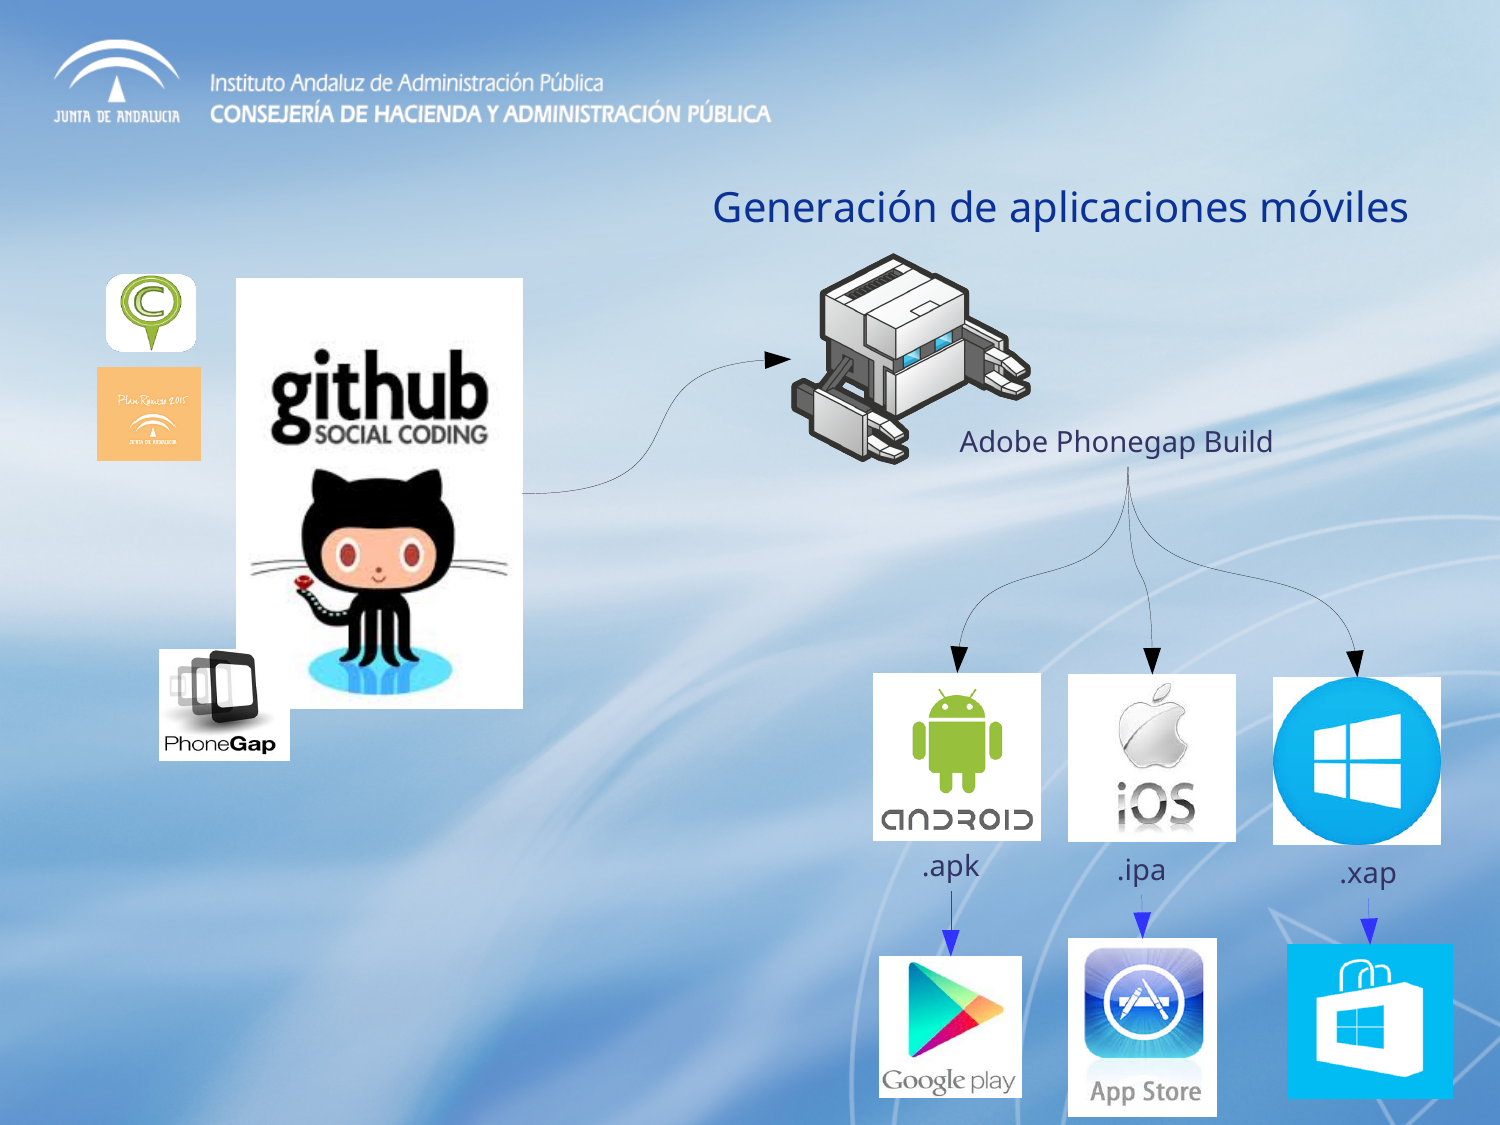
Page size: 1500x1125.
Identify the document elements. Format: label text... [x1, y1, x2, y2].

title Generación de aplicaciones móviles [75, 137, 1426, 276]
text_box Adobe Phonegap Build [944, 417, 1312, 467]
text_box .xap [1320, 848, 1416, 899]
text_box .apk [903, 841, 999, 892]
text_box .ipa [1094, 845, 1190, 895]
picture [0, 0, 1500, 1125]
